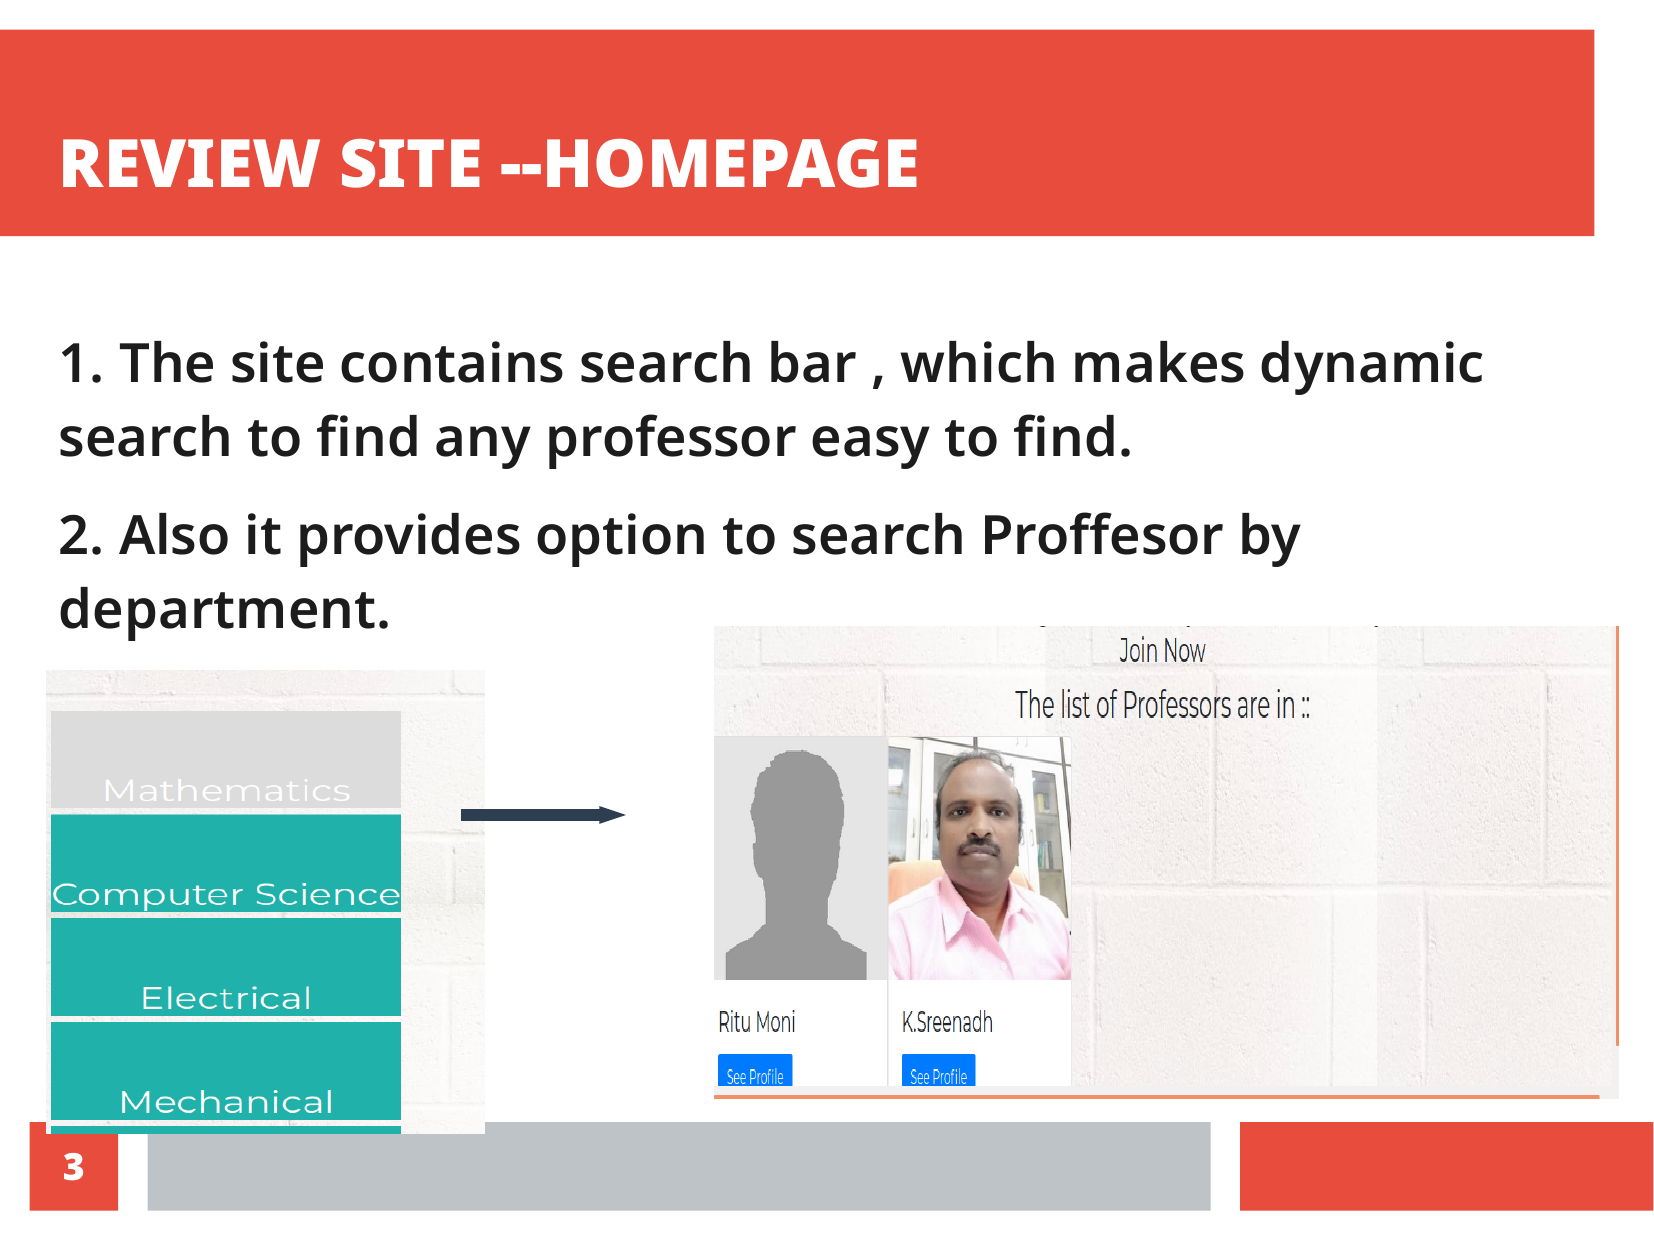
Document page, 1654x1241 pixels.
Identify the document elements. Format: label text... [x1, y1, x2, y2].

picture [46, 670, 485, 1134]
title REVIEW SITE --HOMEPAGE [59, 59, 1595, 207]
picture [714, 626, 1619, 1099]
list 1. The site contains search bar , which makes dynamic search to find any professor easy to find. 2. Also it provides option to search Proffesor by department. [59, 324, 1565, 1093]
